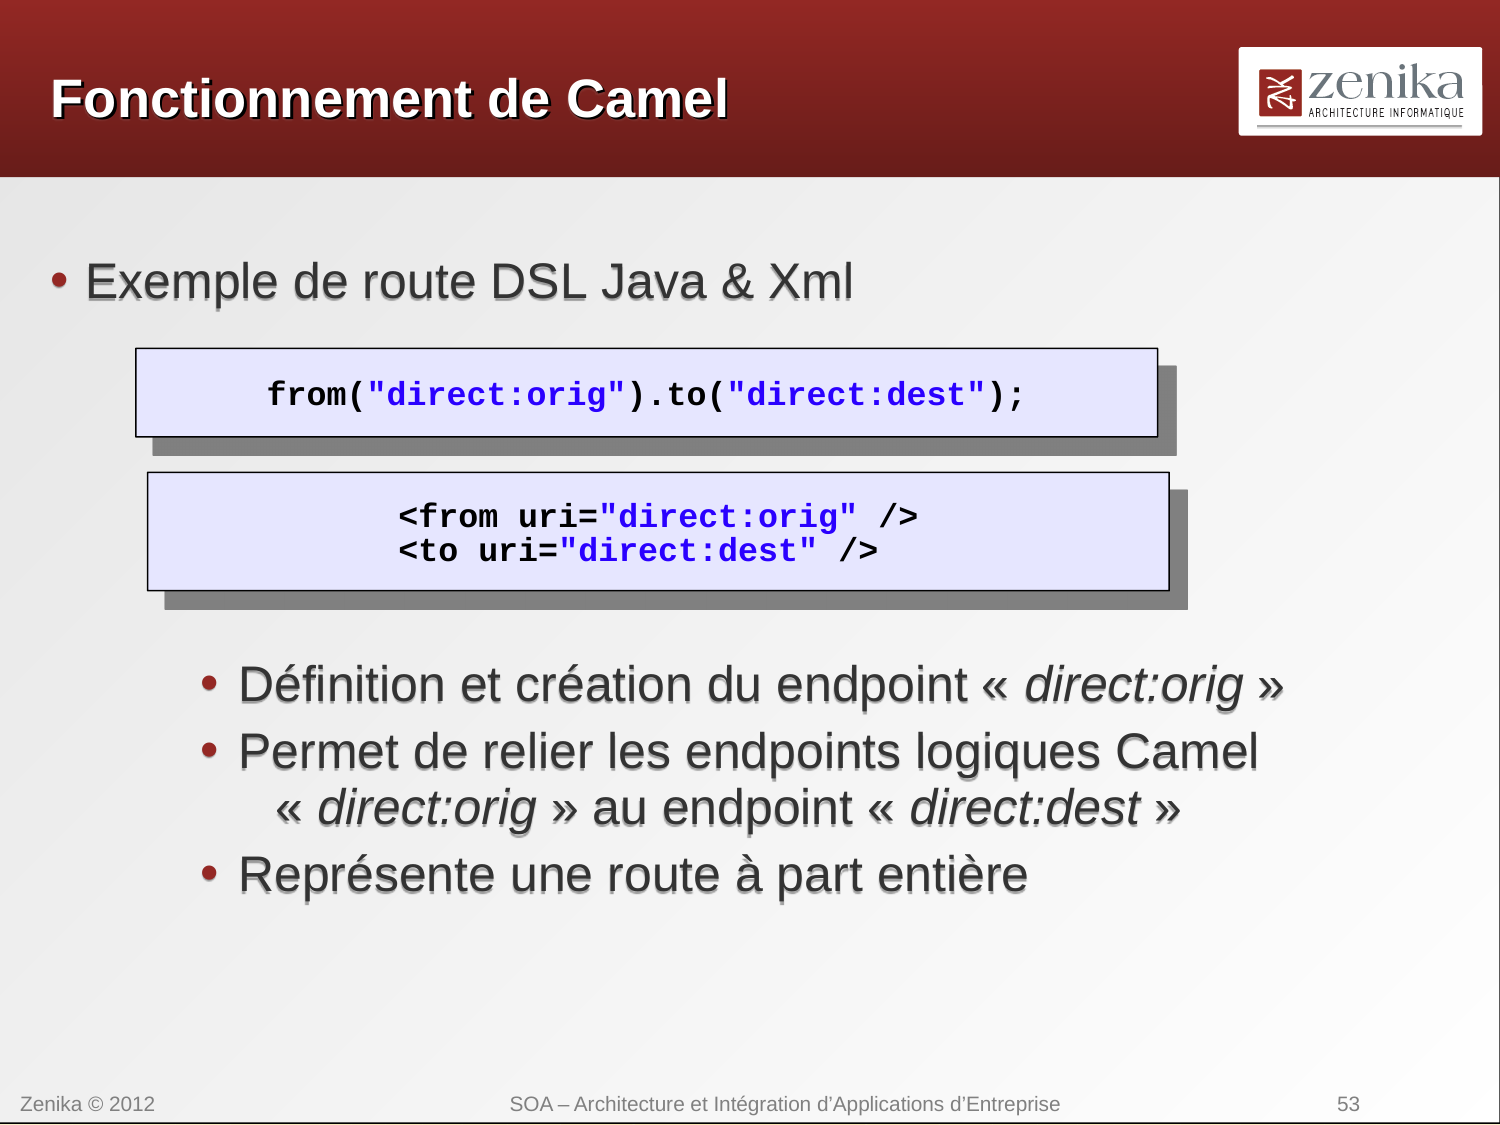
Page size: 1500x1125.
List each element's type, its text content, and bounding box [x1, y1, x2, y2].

text_box from("direct:orig").to("direct:dest"); [135, 348, 1158, 437]
text_box <from uri="direct:orig" /> <to uri="direct:dest" /> [147, 472, 1170, 591]
title Fonctionnement de Camel [50, 22, 1206, 172]
subtitle Exemple de route DSL Java & Xml Définition et création du endpoint « direct:orig » Permet de relier les endpoints logiques Camel « direct:orig » au endpoint « direct:dest » Représente une route à part entière [50, 249, 1477, 1064]
